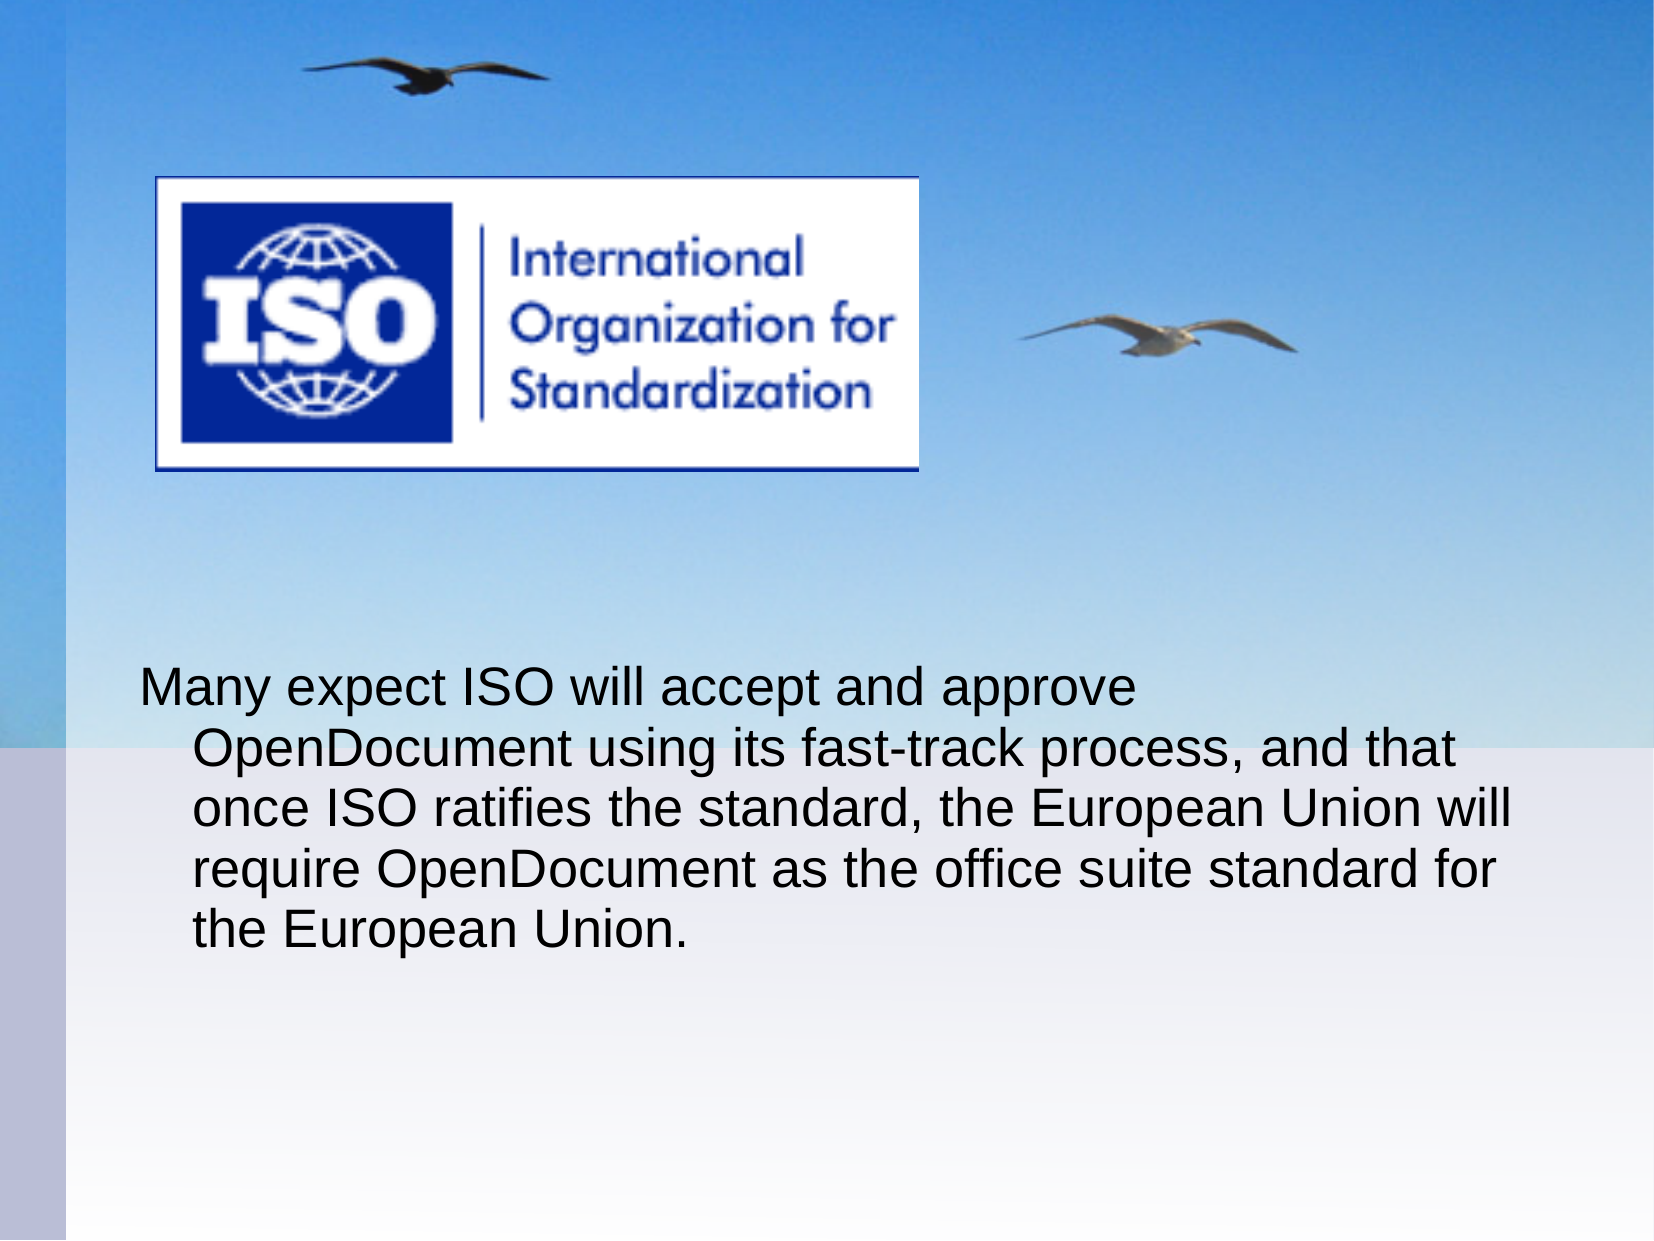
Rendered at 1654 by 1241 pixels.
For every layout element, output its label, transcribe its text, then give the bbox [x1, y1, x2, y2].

picture [0, 0, 1654, 748]
title Image “seagulls” copyright Justin M. Kane (used with permission) [66, 153, 1654, 245]
list Many expect ISO will accept and approve OpenDocument using its fast-track process, and that once ISO ratifies the standard, the European Union will require OpenDocument as the office suite standard for the European Union. [121, 656, 1534, 1127]
picture [155, 176, 919, 472]
